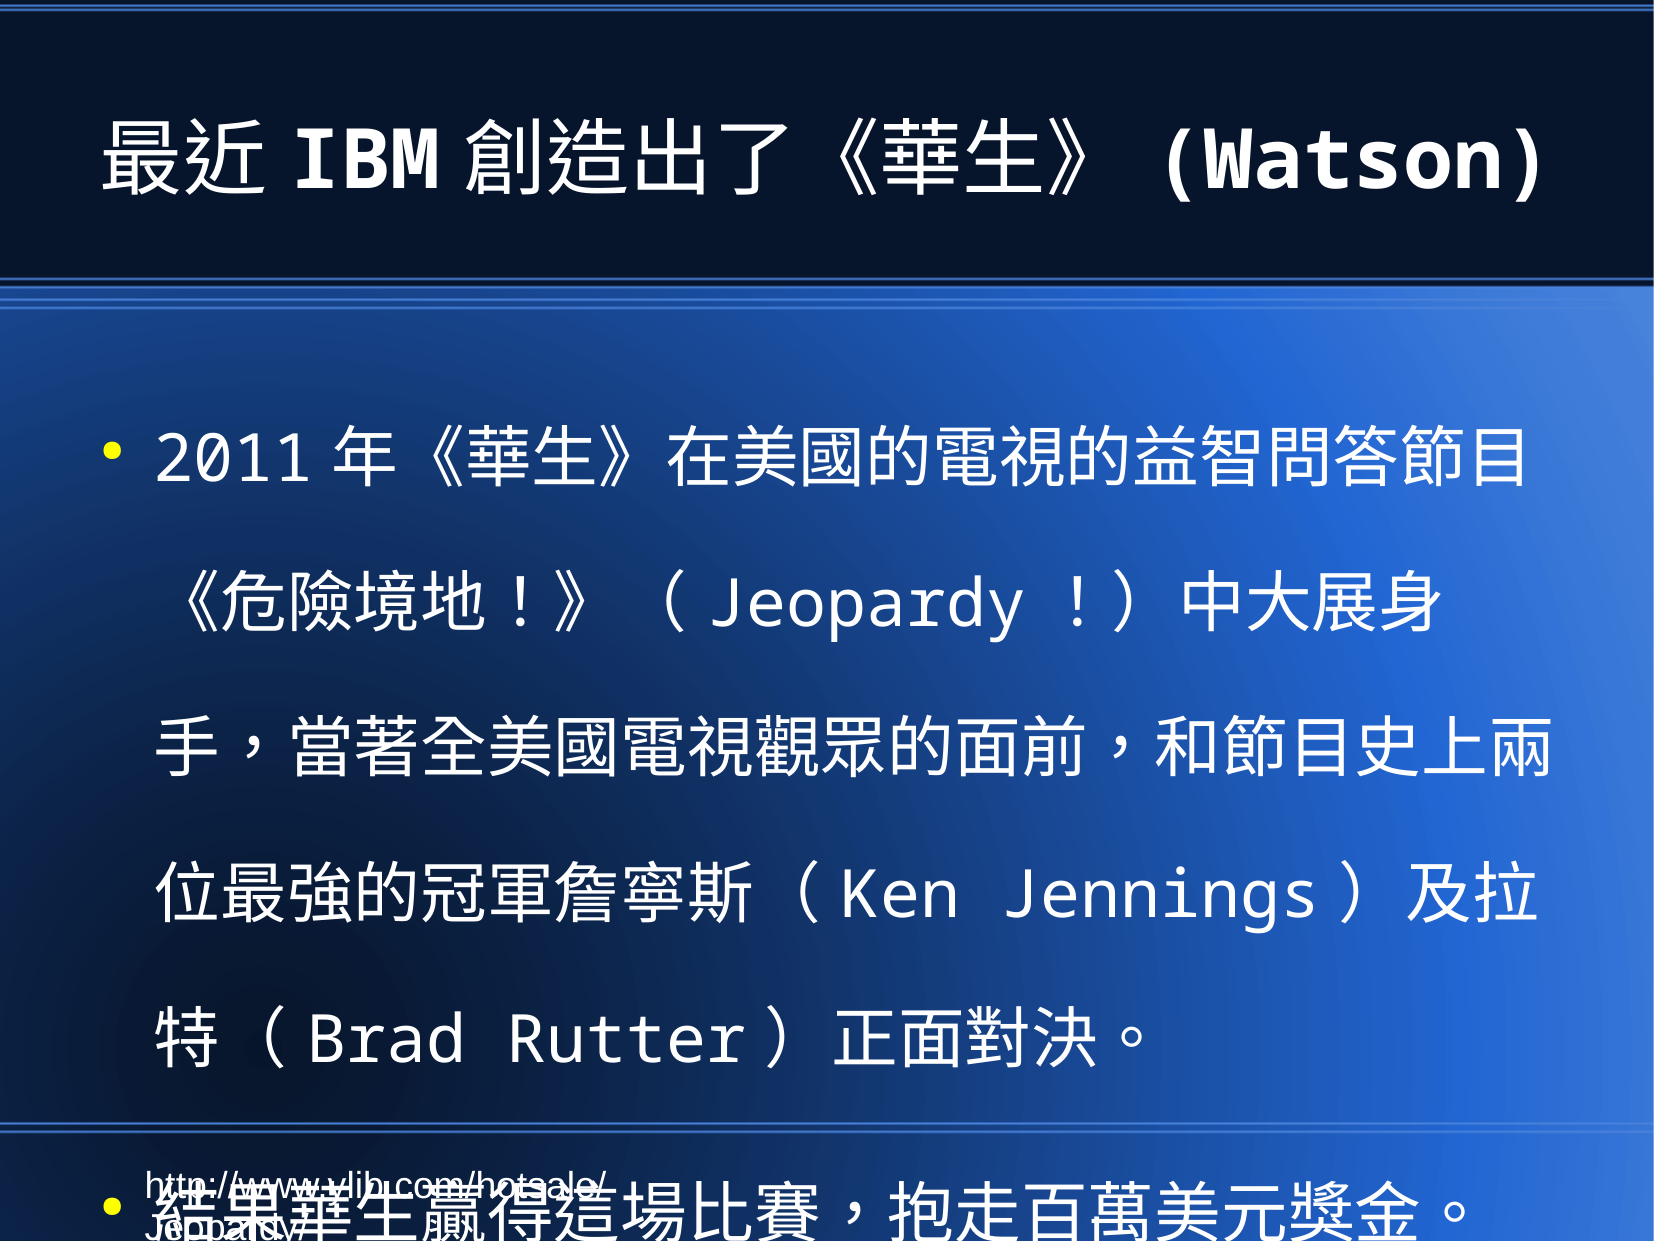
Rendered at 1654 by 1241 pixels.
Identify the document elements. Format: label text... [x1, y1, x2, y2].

title 最近IBM創造出了《華生》(Watson) [82, 49, 1571, 257]
text_box http://www.ylib.com/hotsale/Jeopardy/ [129, 1157, 783, 1215]
picture [0, 0, 1654, 1241]
list 2011年《華生》在美國的電視的益智問答節目《危險境地！》（Jeopardy！）中大展身手，當著全美國電視觀眾的面前，和節目史上兩位最強的冠軍詹寧斯（Ken Jennings）及拉特（Brad Rutter）正面對決。 結果華生贏得這場比賽，抱走百萬美元獎金。 [82, 355, 1571, 1241]
